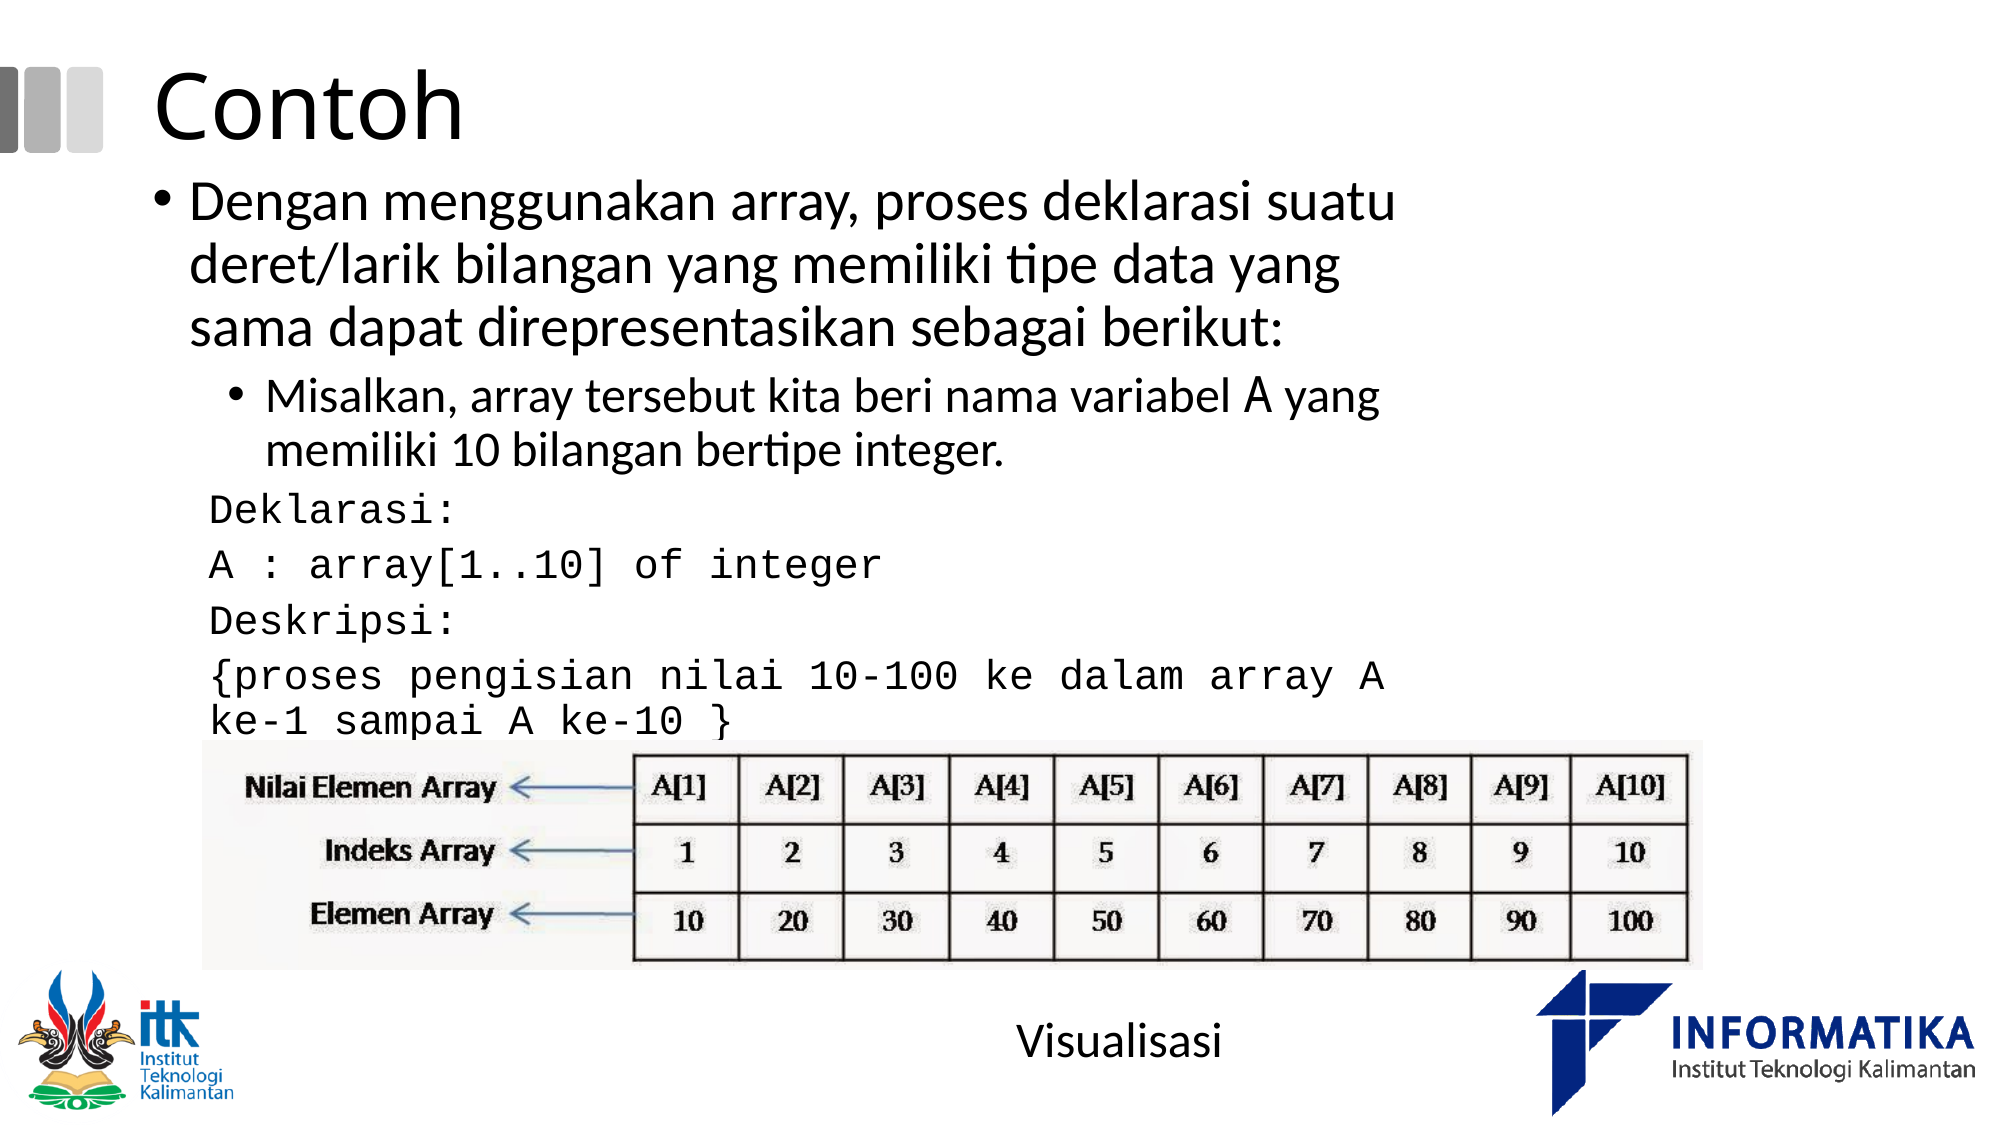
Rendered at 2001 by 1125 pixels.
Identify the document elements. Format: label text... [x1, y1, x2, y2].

picture [0, 740, 1976, 1125]
title Contoh [137, 1, 1863, 219]
text_box Visualisasi [1001, 999, 1238, 1075]
list Dengan menggunakan array, proses deklarasi suatu deret/larik bilangan yang memiliki tipe data yang sama dapat direpresentasikan sebagai berikut: Misalkan, array tersebut kita beri nama variabel A yang memiliki 10 bilangan bertipe integer. Deklarasi: A : array[1..10] of integer Deskripsi: {proses pengisian nilai 10-100 ke dalam array A ke-1 sampai A ke-10 } [137, 162, 1432, 877]
